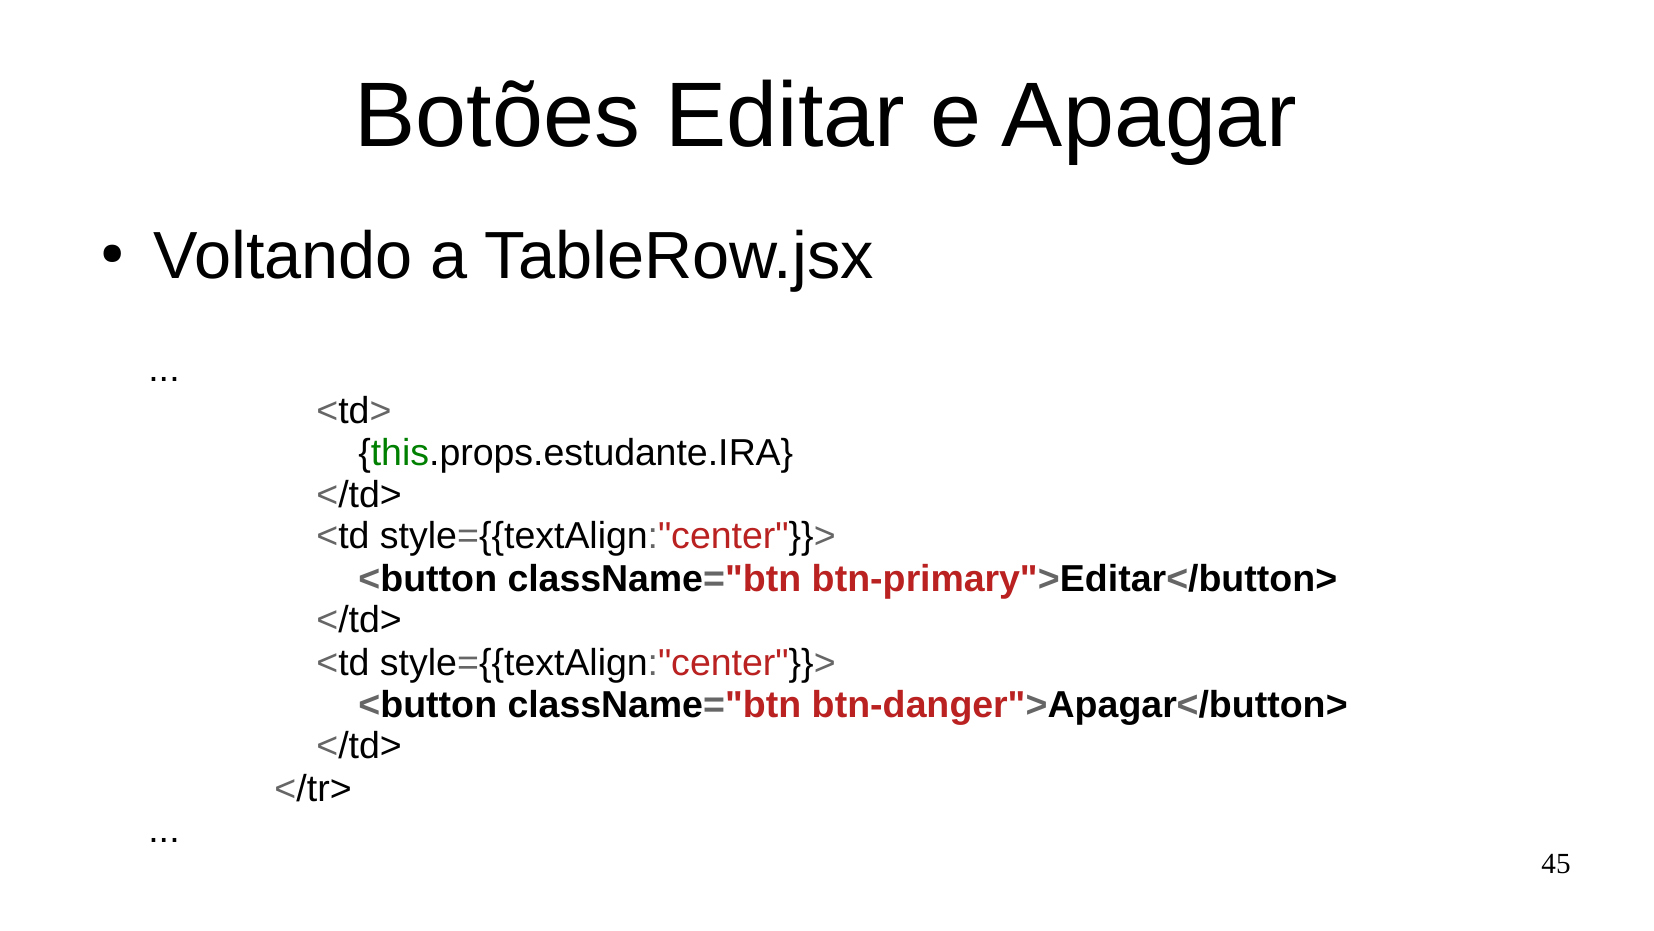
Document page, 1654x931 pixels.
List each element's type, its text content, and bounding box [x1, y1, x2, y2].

title Botões Editar e Apagar [82, 37, 1571, 193]
text_box ... <td> {this.props.estudante.IRA} </td> <td style={{textAlign:"center"}}> <button className="btn btn-primary">Editar</button> </td> <td style={{textAlign:"center"}}> <button className="btn btn-danger">Apagar</button> </td> </tr> ... [133, 339, 1382, 859]
list Voltando a TableRow.jsx [82, 217, 1571, 758]
